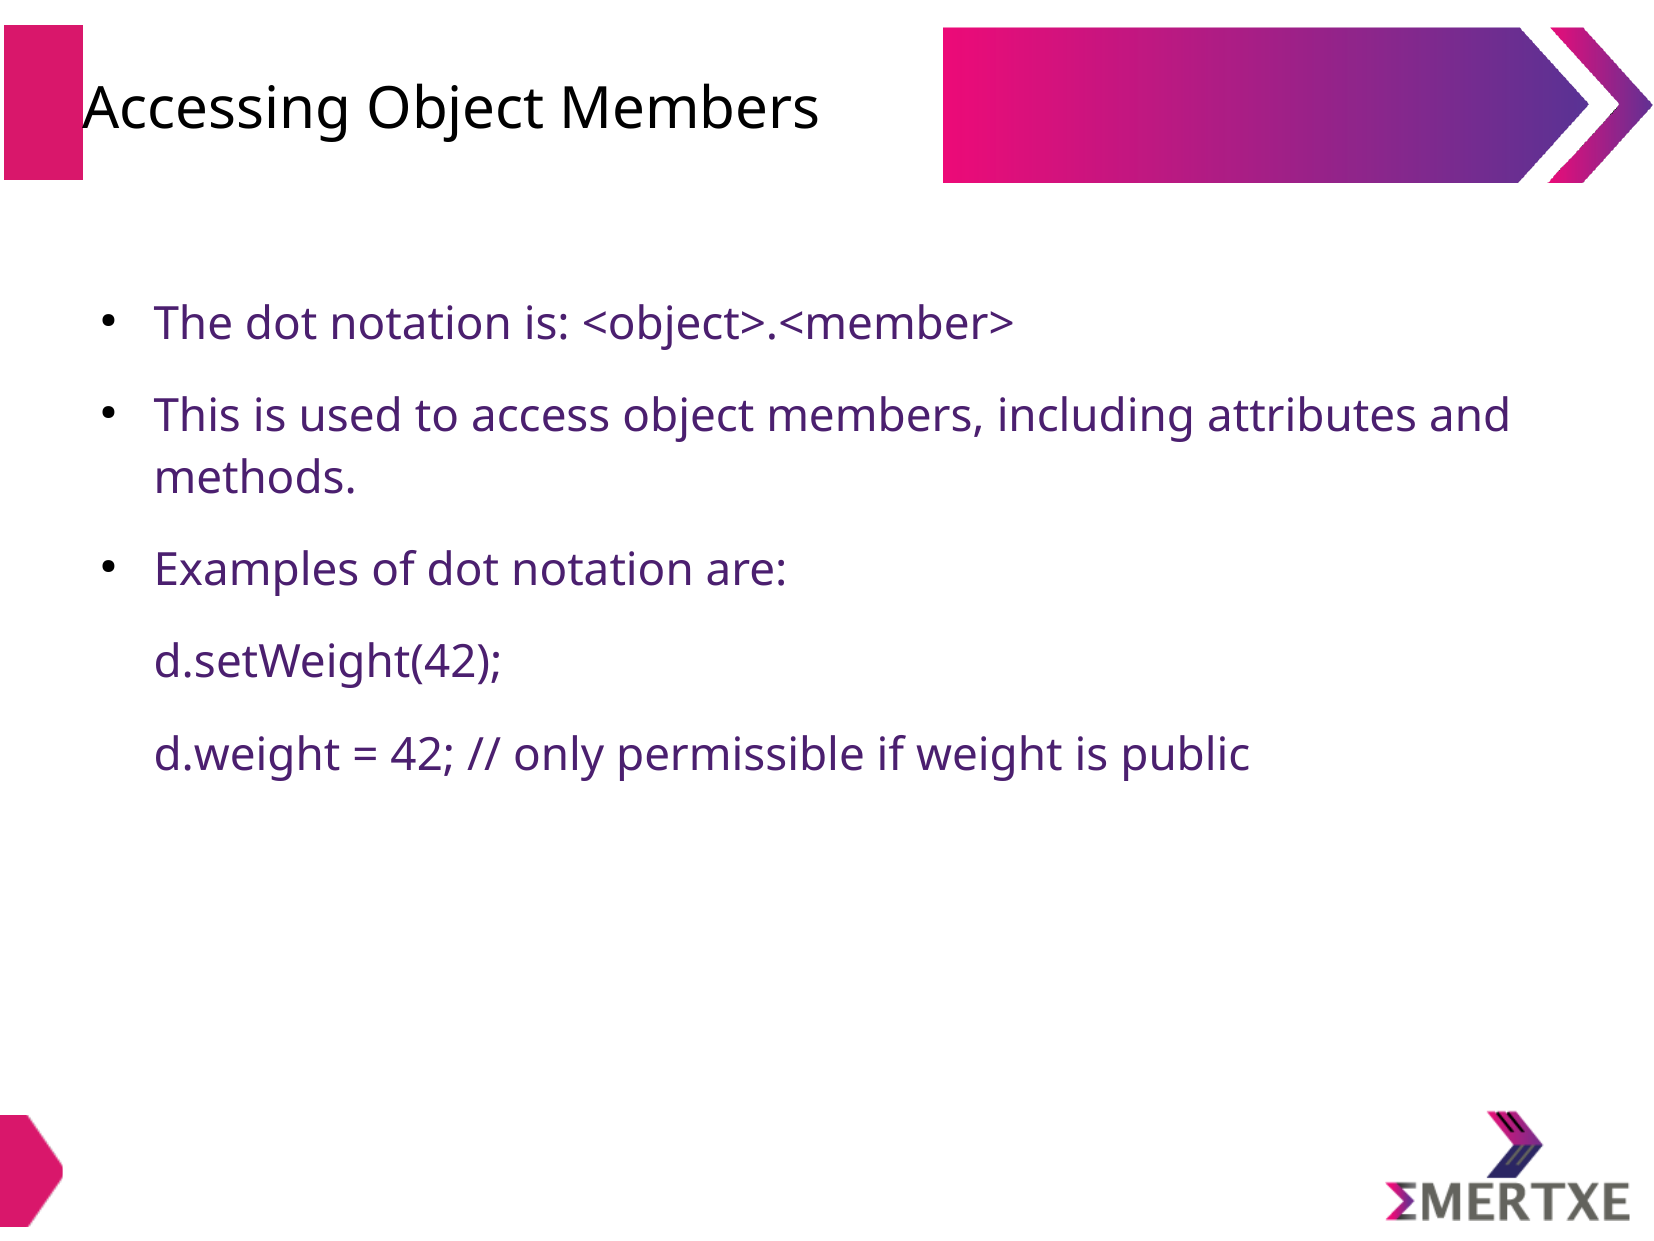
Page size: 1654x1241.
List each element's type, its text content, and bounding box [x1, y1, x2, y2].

title Accessing Object Members [82, 2, 1571, 210]
picture [1571, 27, 1653, 183]
list The dot notation is: <object>.<member> This is used to access object members, including attributes and methods. Examples of dot notation are: d.setWeight(42); d.weight = 42; // only permissible if weight is public [82, 290, 1571, 1010]
picture [1385, 1107, 1631, 1221]
